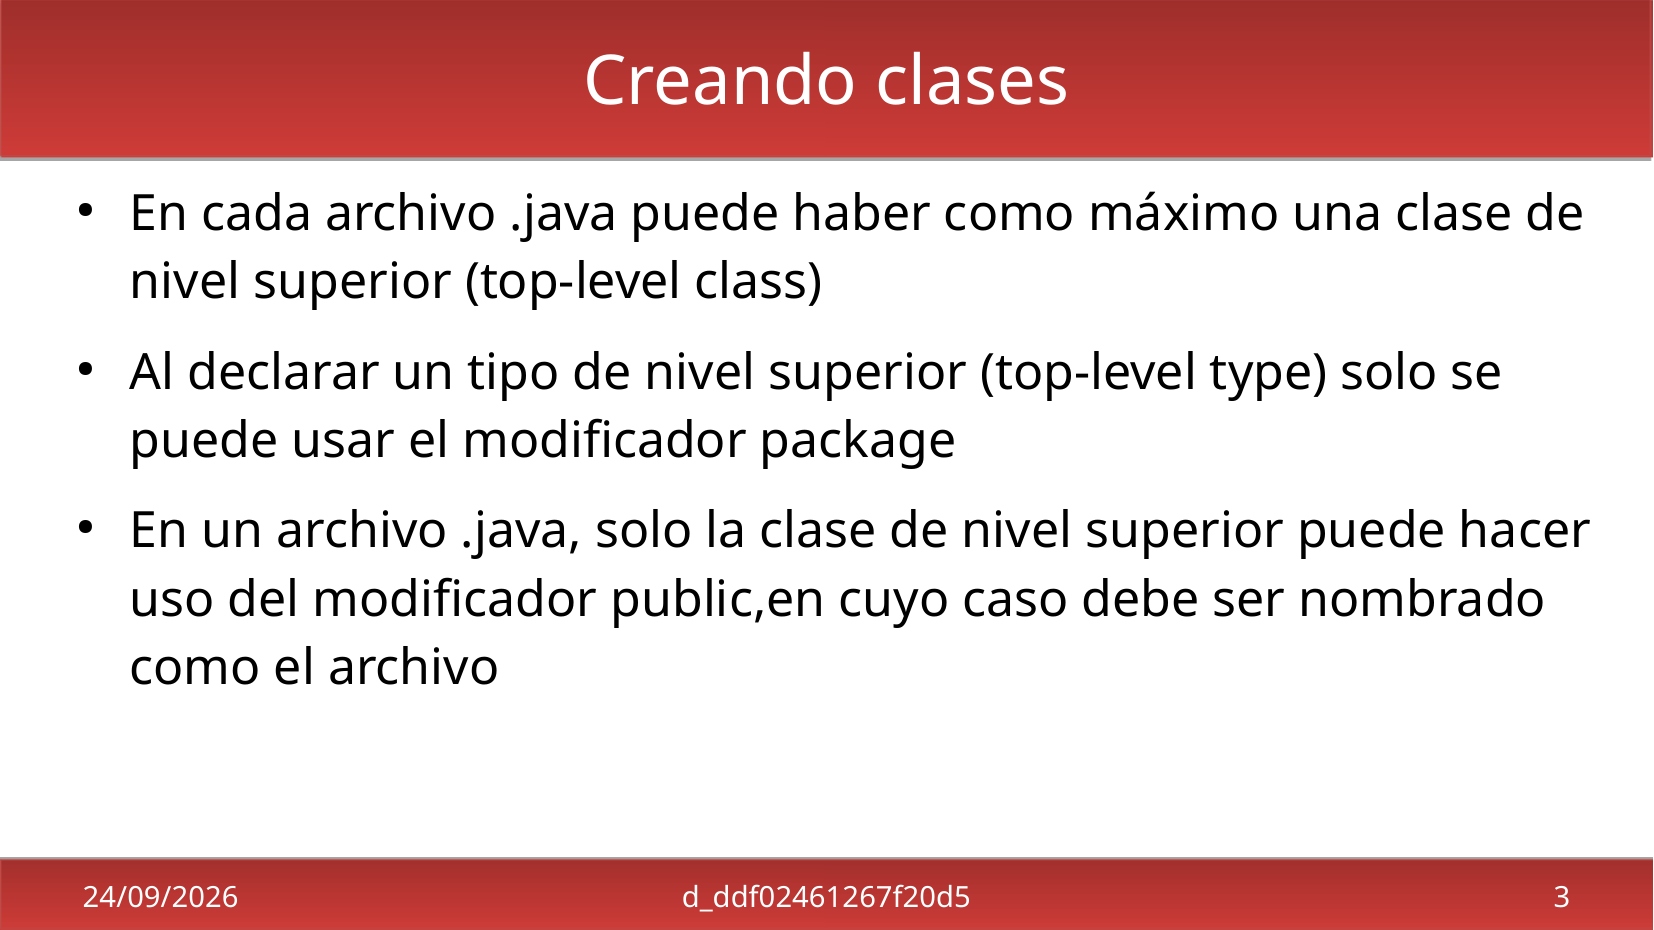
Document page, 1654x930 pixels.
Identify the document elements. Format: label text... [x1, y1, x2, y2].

picture [0, 0, 1653, 161]
picture [0, 857, 1653, 930]
title Creando clases [58, 23, 1594, 133]
list En cada archivo .java puede haber como máximo una clase de nivel superior (top-level class) Al declarar un tipo de nivel superior (top-level type) solo se puede usar el modificador package En un archivo .java, solo la clase de nivel superior puede hacer uso del modificador public,en cuyo caso debe ser nombrado como el archivo [58, 177, 1594, 791]
